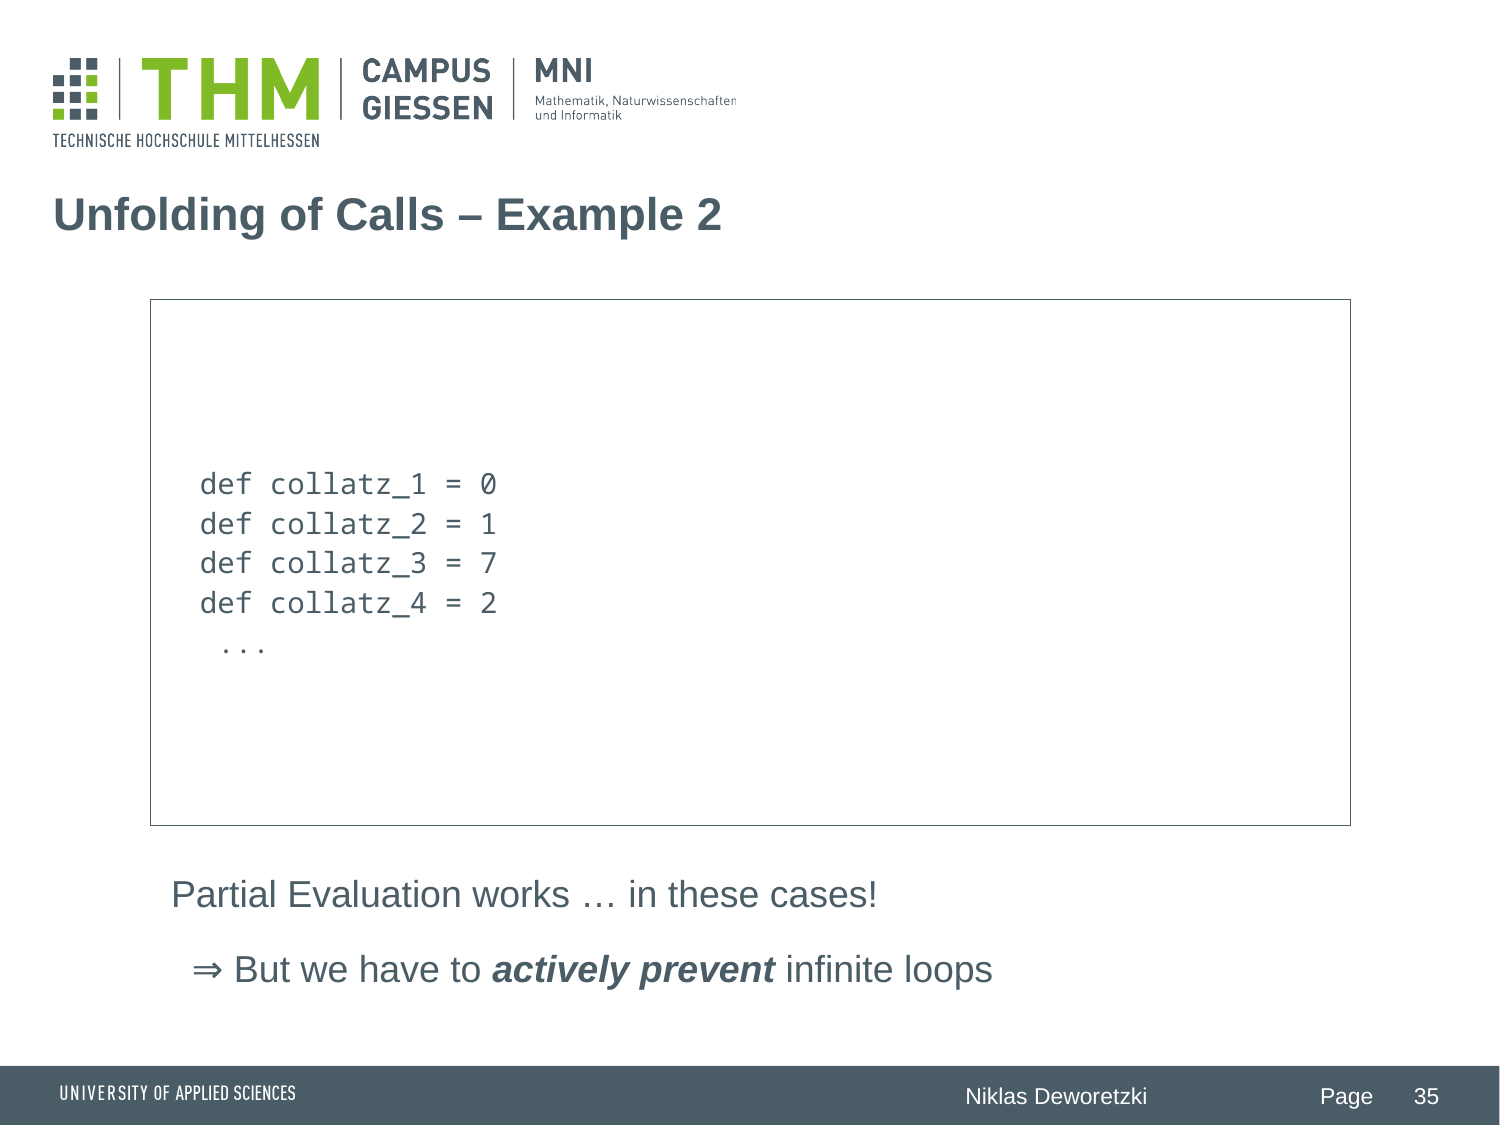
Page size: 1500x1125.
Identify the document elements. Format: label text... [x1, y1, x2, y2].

text_box def collatz_1 = 0 def collatz_2 = 1 def collatz_3 = 7 def collatz_4 = 2 ... [150, 299, 1351, 826]
slide_number <number> [1376, 1073, 1455, 1118]
title Unfolding of Calls – Example 2 [53, 177, 1435, 272]
picture [59, 1082, 296, 1104]
list Partial Evaluation works … in these cases! ⇒ But we have to actively prevent infinite loops [150, 862, 1351, 955]
picture [53, 58, 736, 147]
